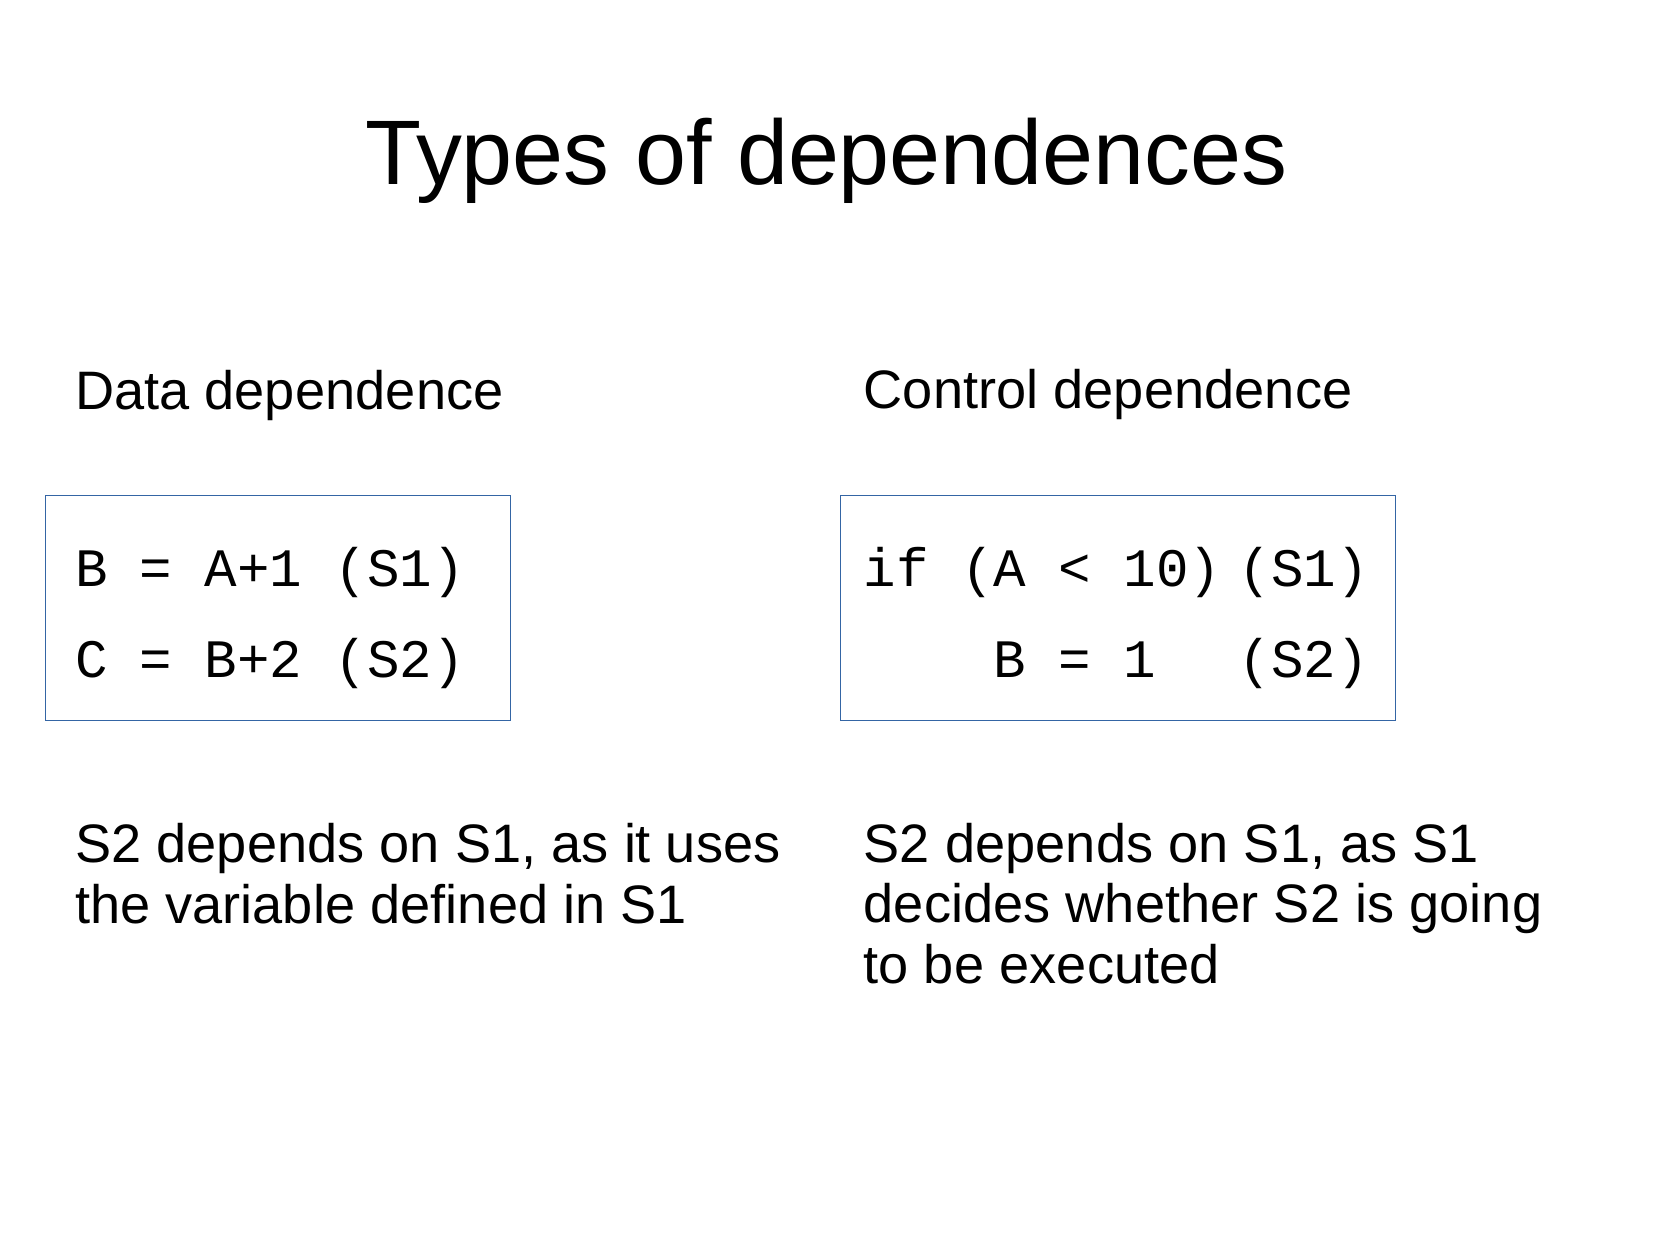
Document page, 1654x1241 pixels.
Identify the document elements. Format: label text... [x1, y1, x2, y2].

text_box [840, 495, 1396, 721]
text_box [45, 495, 511, 721]
list Data dependence B = A+1 (S1) C = B+2 (S2) S2 depends on S1, as it uses the variable defined in S1 [75, 360, 802, 1081]
list Control dependence if (A < 10) (S1) B = 1 (S2) S2 depends on S1, as S1 decides whether S2 is going to be executed [863, 360, 1591, 1080]
title Types of dependences [82, 49, 1571, 257]
